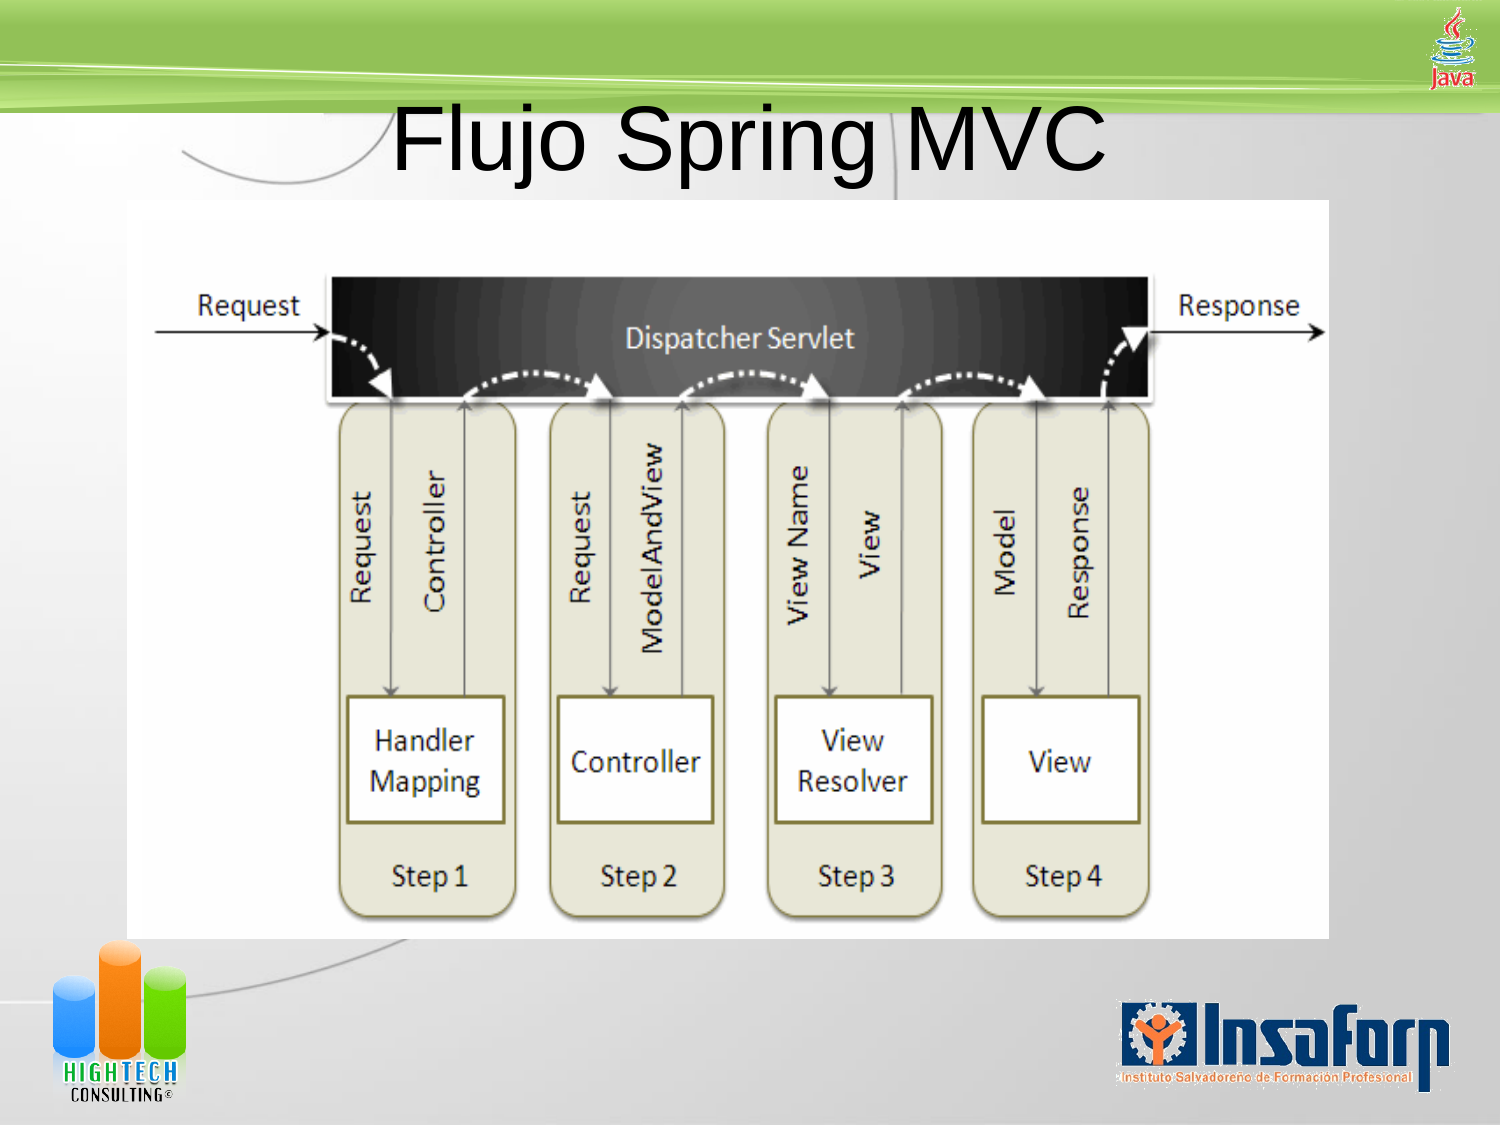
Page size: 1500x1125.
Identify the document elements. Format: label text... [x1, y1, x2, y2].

picture [0, 0, 1500, 1125]
title Flujo Spring MVC [75, 44, 1425, 233]
